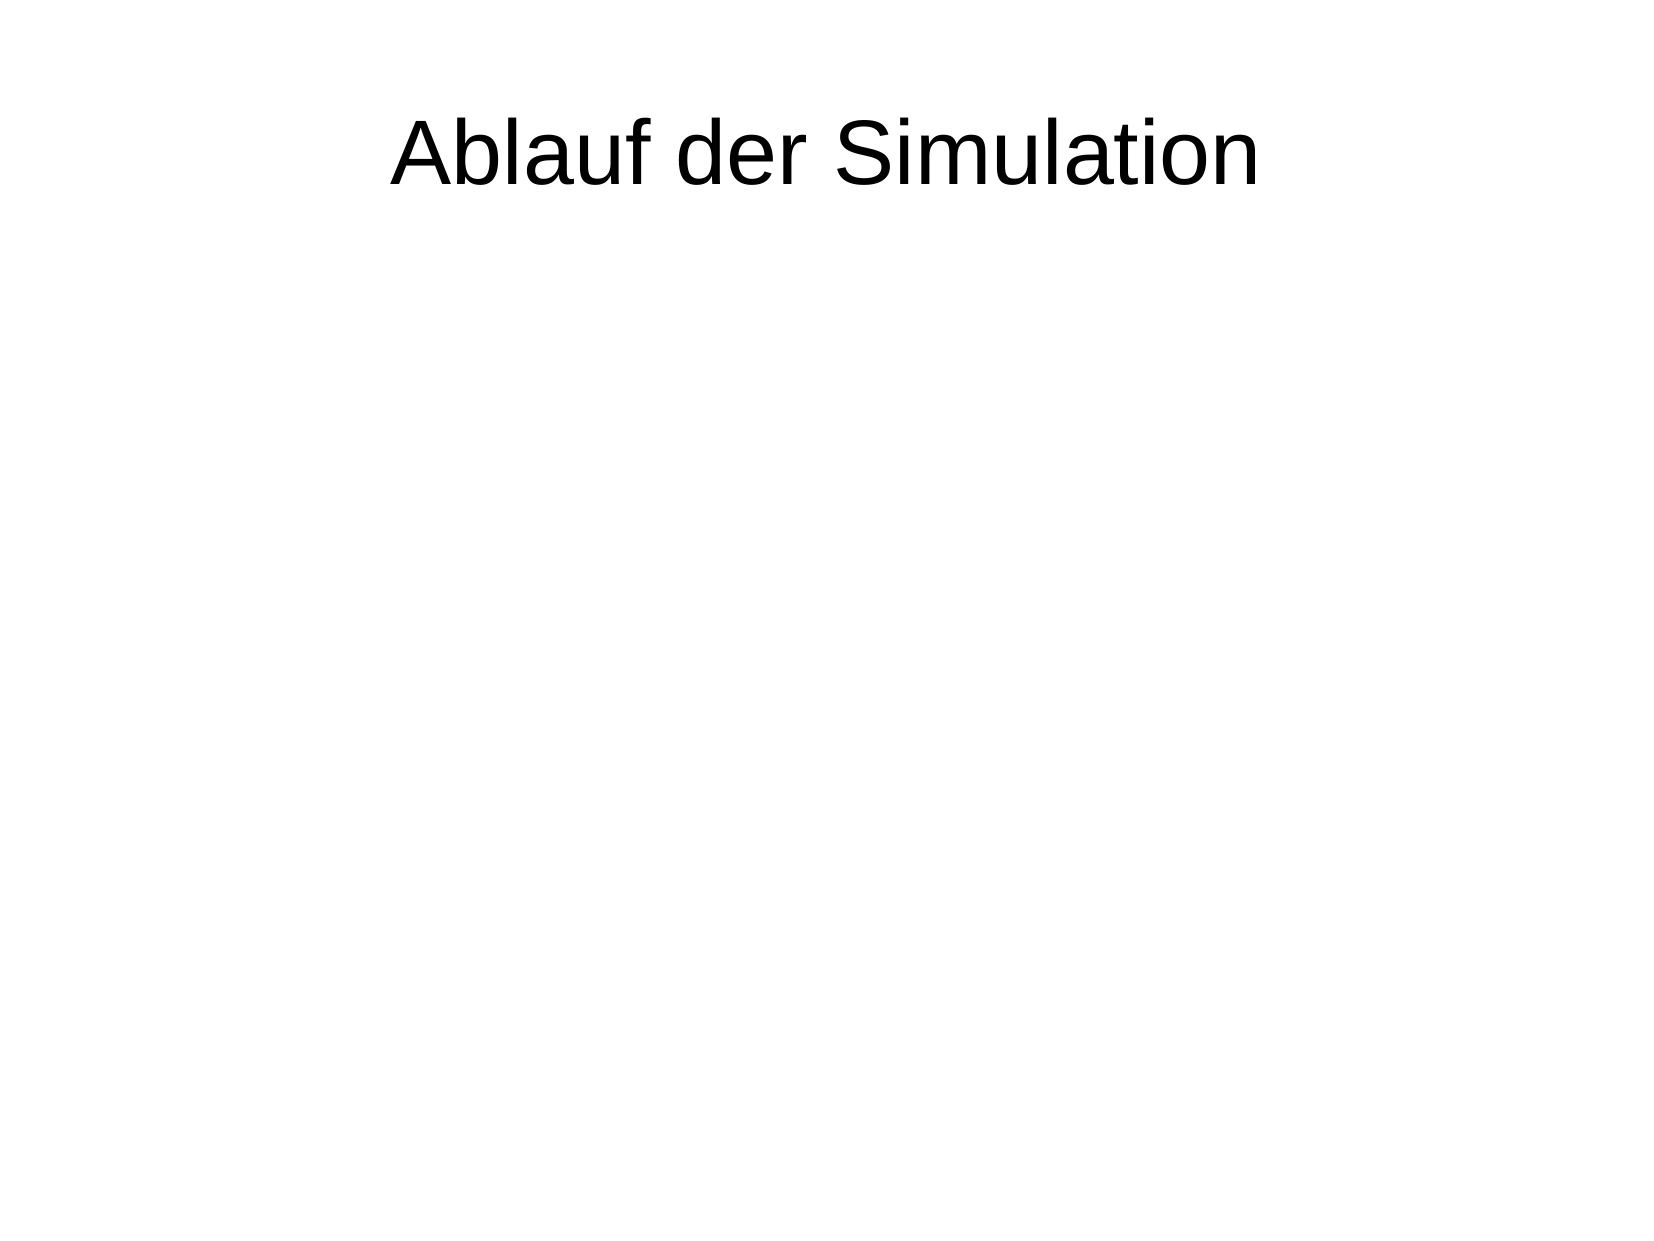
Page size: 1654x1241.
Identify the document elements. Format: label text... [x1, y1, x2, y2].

title Ablauf der Simulation [82, 56, 1571, 250]
